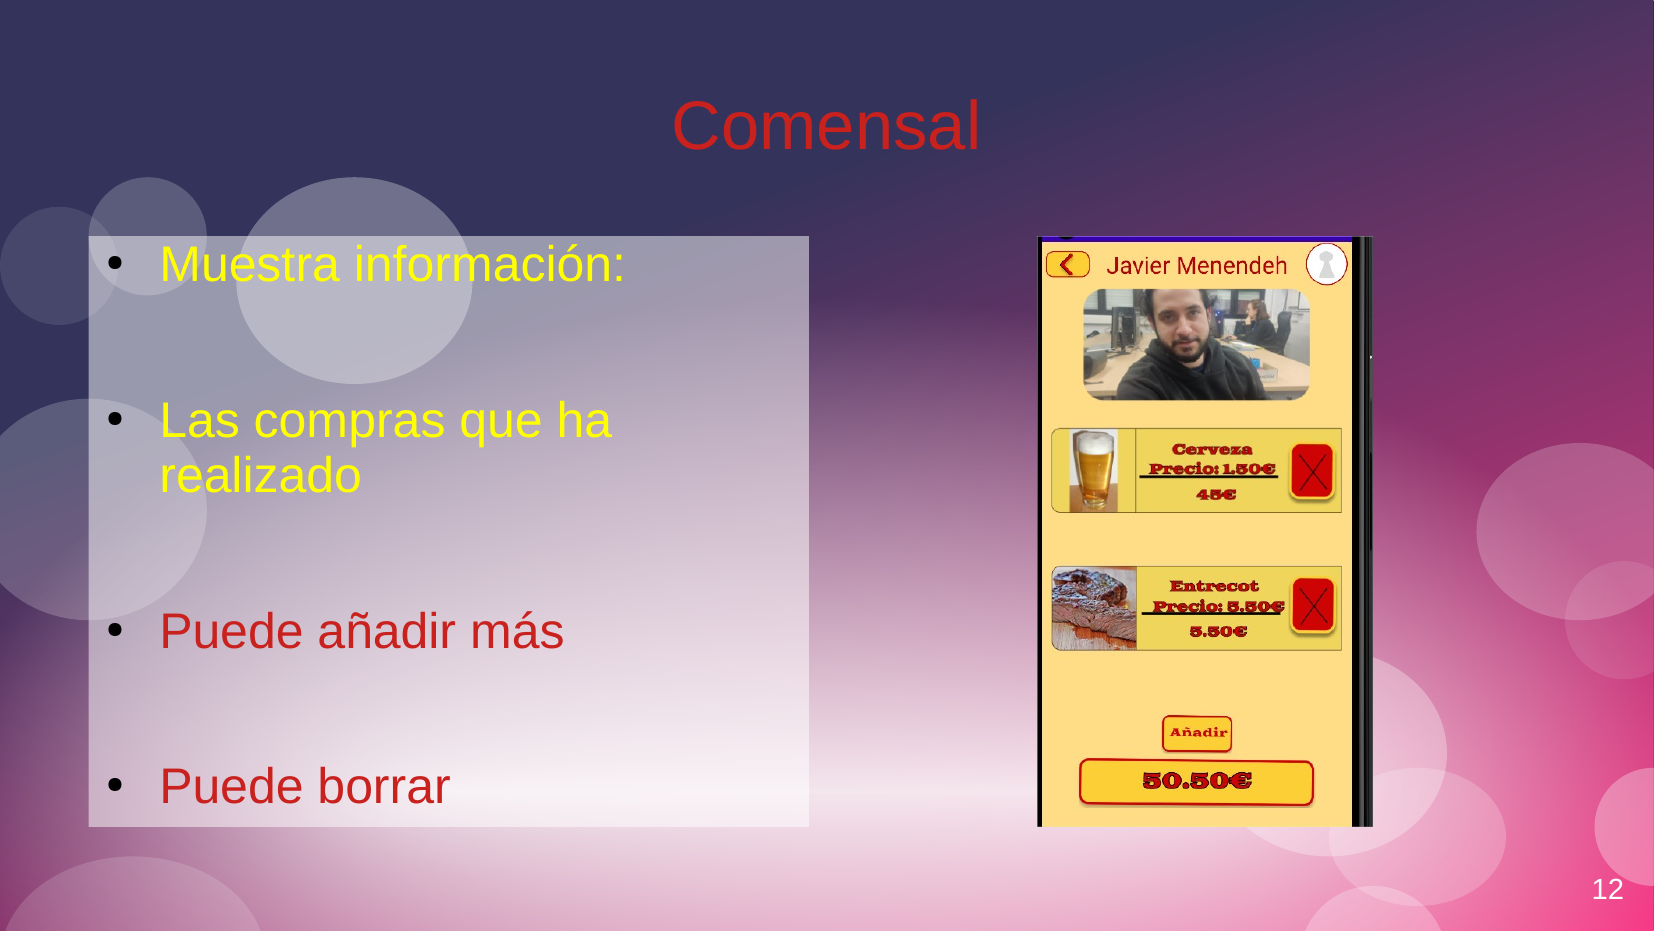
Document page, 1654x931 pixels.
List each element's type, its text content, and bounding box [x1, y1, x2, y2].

picture [1037, 236, 1373, 827]
list Muestra información: Las compras que ha realizado Puede añadir más Puede borrar [88, 236, 809, 827]
title Comensal [88, 44, 1565, 207]
